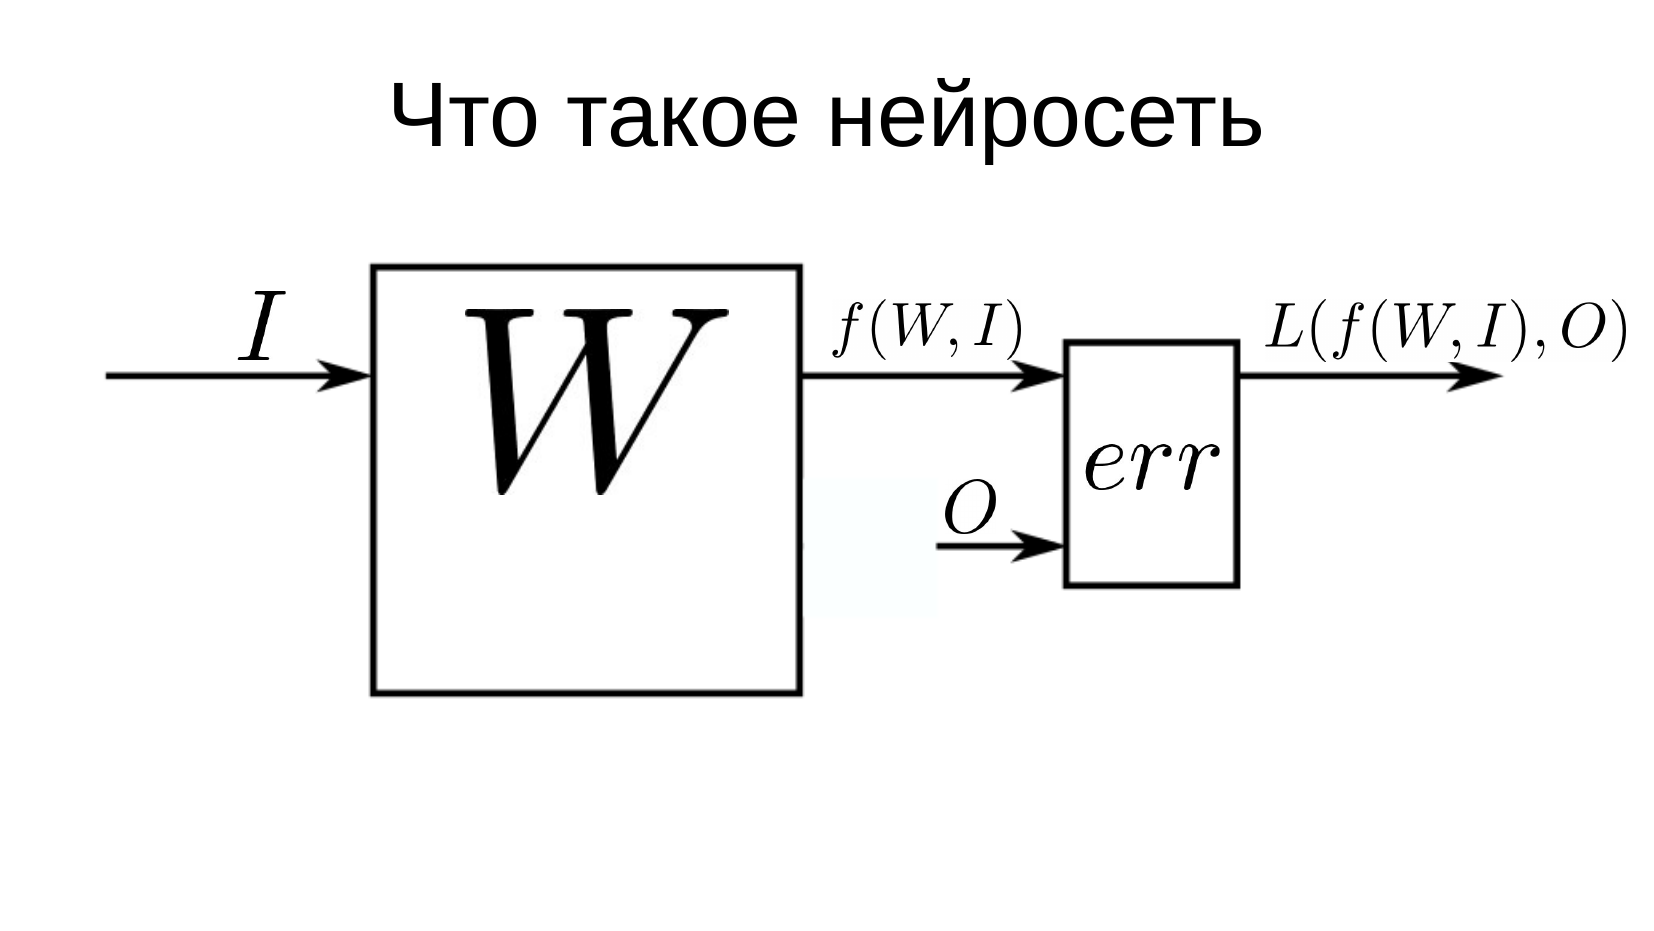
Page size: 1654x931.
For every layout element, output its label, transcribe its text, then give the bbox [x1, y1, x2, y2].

picture [90, 240, 1626, 723]
title Что такое нейросеть [82, 37, 1571, 193]
